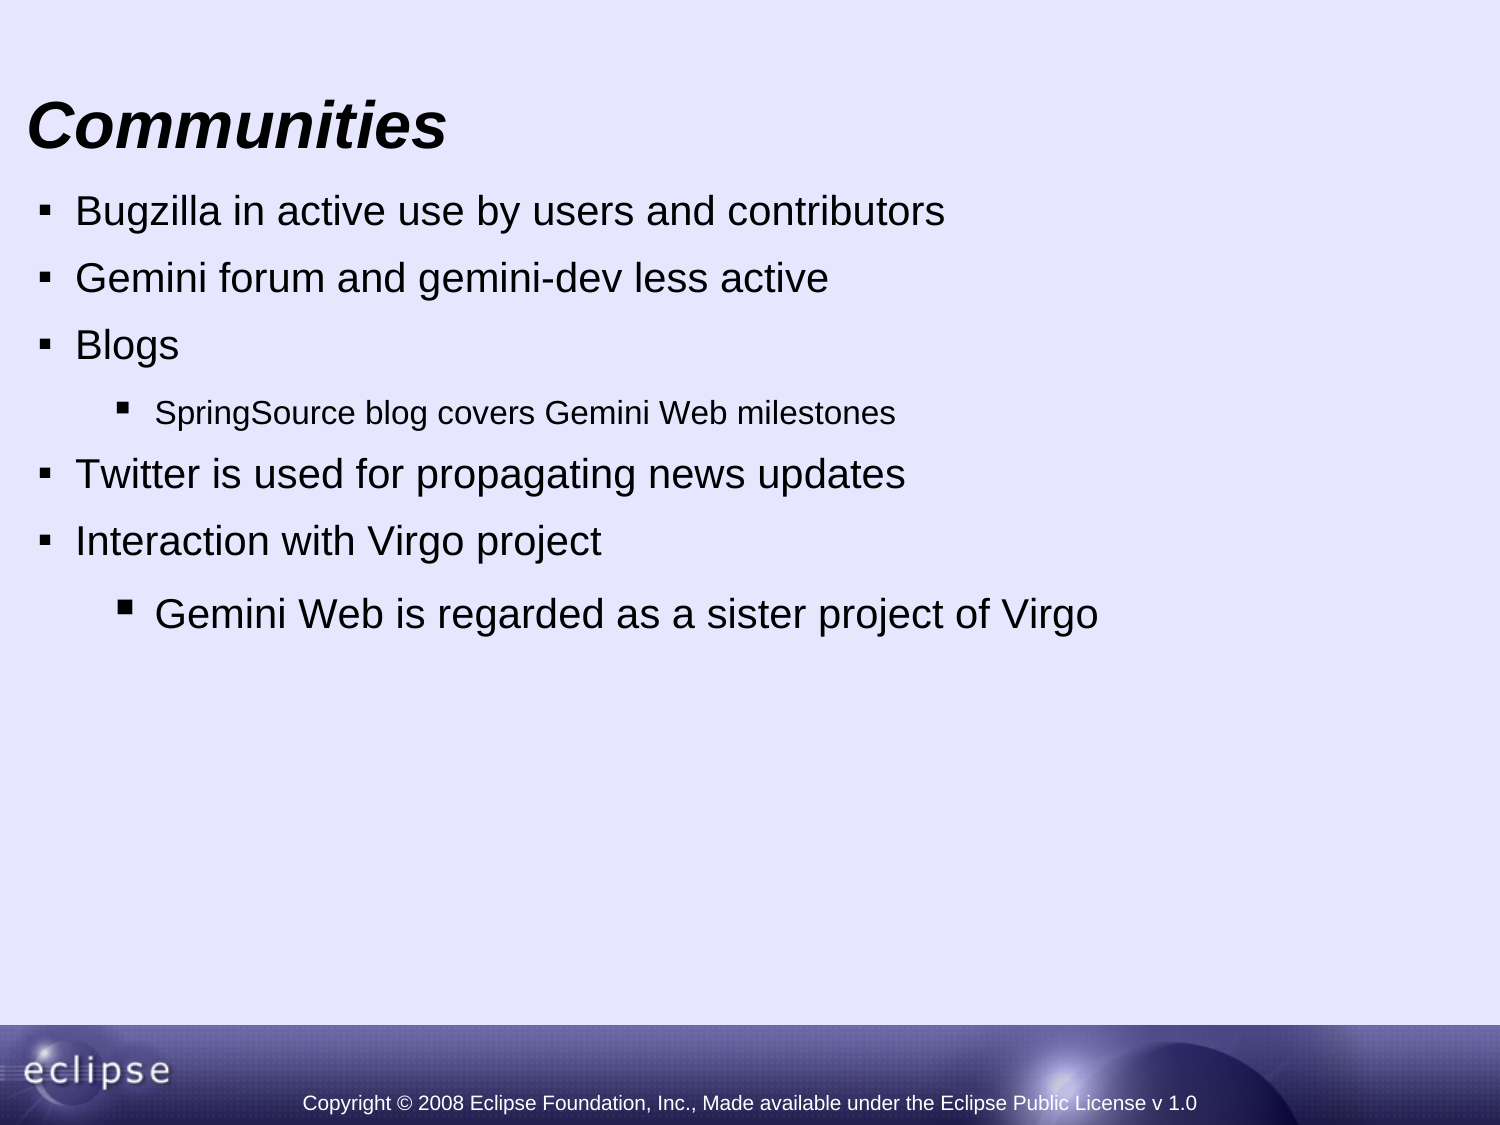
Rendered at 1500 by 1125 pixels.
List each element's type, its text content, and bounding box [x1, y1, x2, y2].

picture [0, 1025, 1500, 1125]
title Communities [26, 84, 1474, 172]
list Bugzilla in active use by users and contributors Gemini forum and gemini-dev less active Blogs SpringSource blog covers Gemini Web milestones Twitter is used for propagating news updates Interaction with Virgo project Gemini Web is regarded as a sister project of Virgo [37, 187, 1463, 1021]
